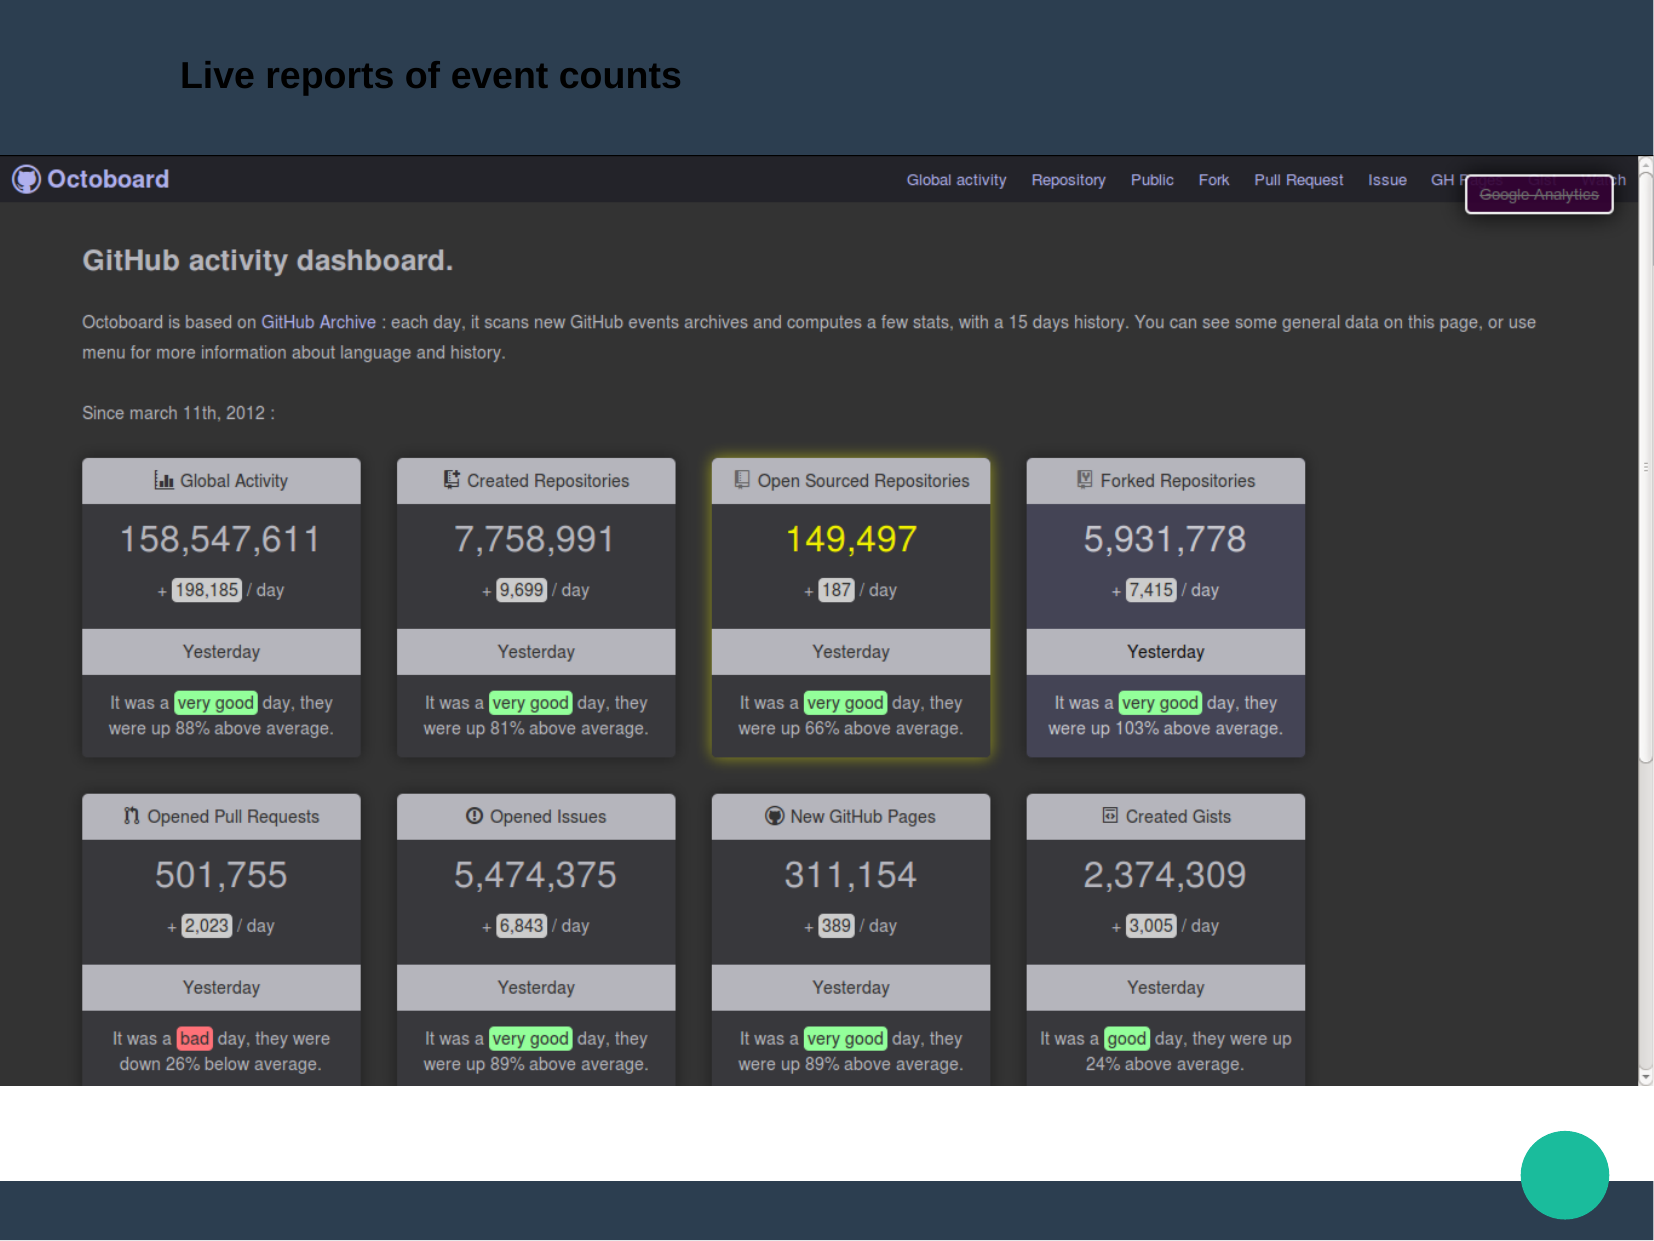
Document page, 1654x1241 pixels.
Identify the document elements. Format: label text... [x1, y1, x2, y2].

text_box Live reports of event counts [165, 47, 698, 105]
picture [0, 155, 1654, 1086]
